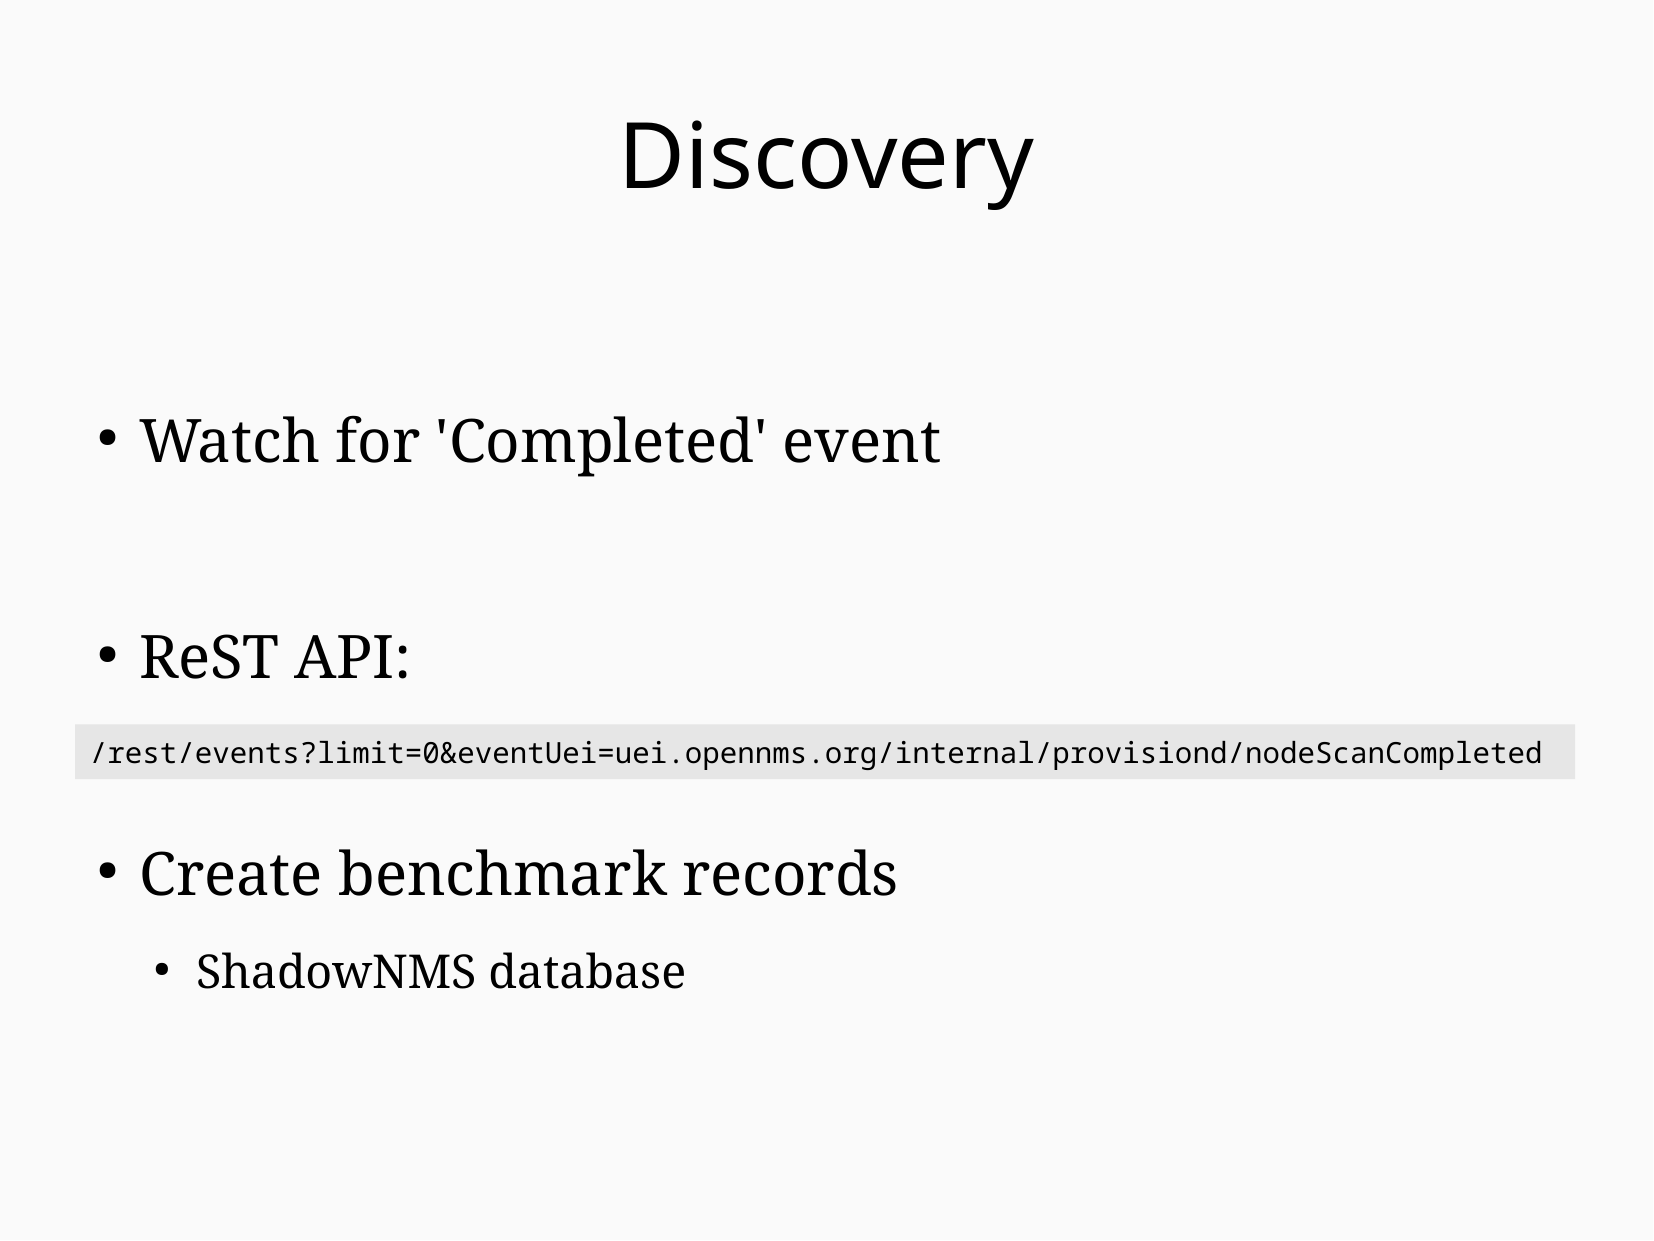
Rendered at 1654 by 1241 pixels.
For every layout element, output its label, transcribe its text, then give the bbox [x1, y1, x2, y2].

list Watch for 'Completed' event ReST API: Create benchmark records ShadowNMS database [82, 290, 1571, 724]
text_box /rest/events?limit=0&eventUei=uei.opennms.org/internal/provisiond/nodeScanCompleted [75, 724, 1576, 774]
list Watch for 'Completed' event ReST API: Create benchmark records ShadowNMS database [82, 780, 1571, 1010]
title Discovery [82, 49, 1571, 257]
